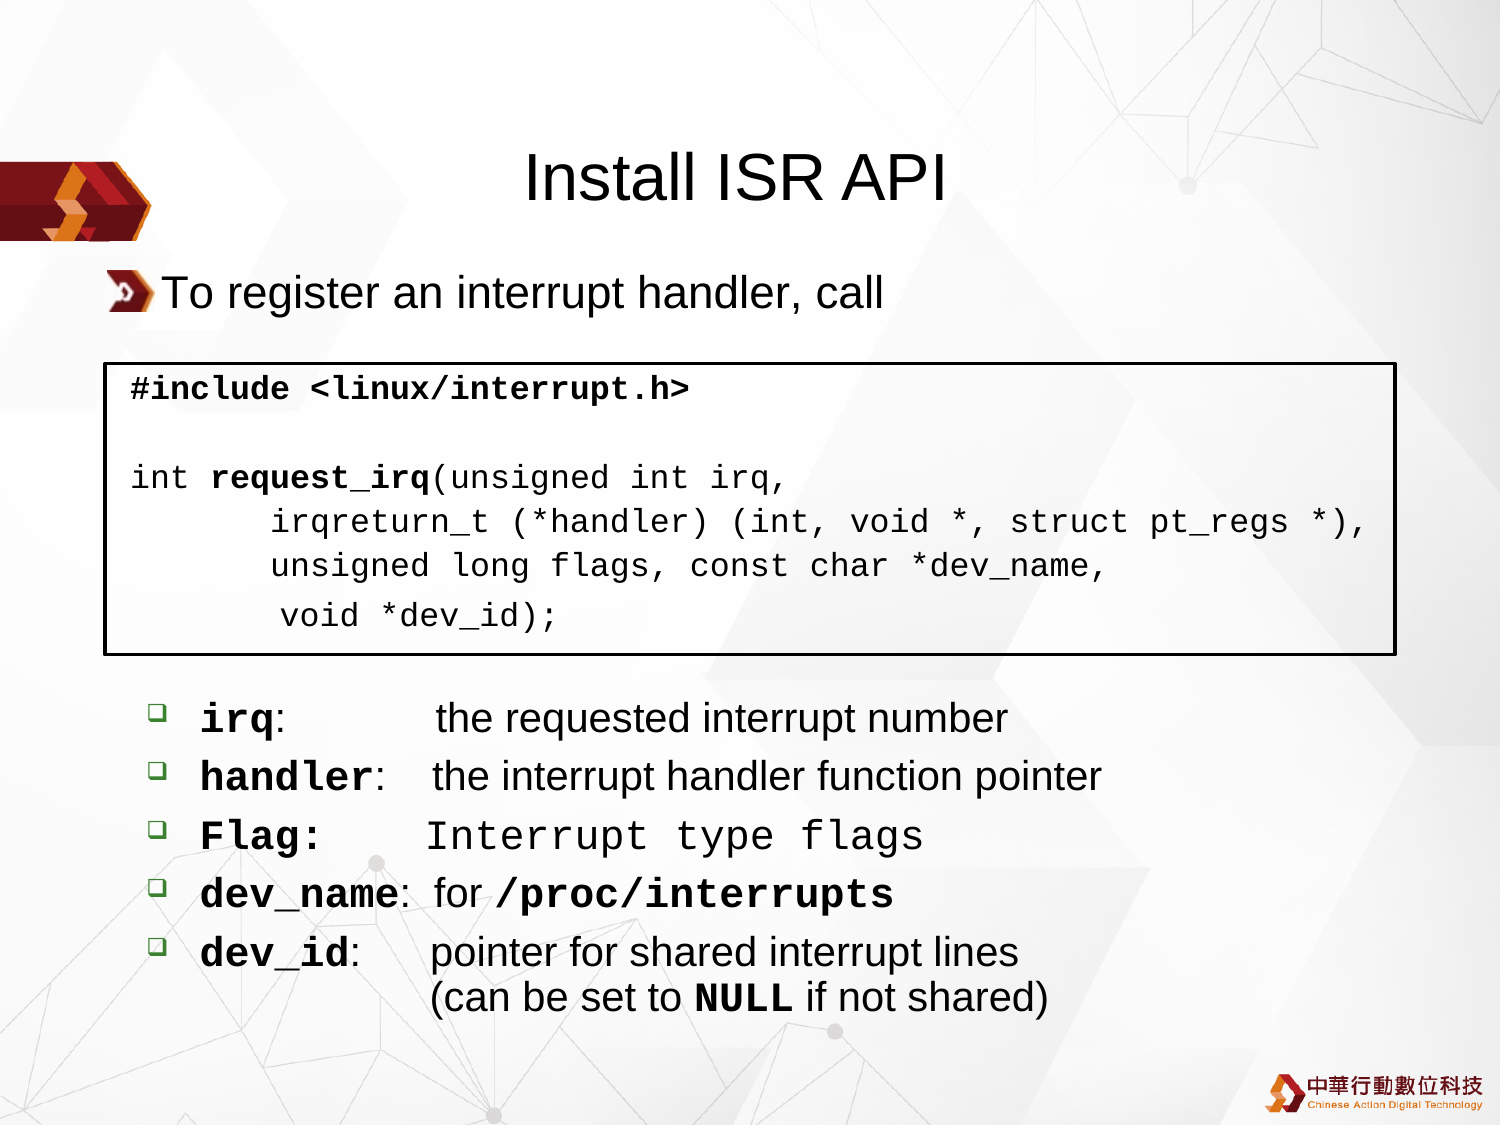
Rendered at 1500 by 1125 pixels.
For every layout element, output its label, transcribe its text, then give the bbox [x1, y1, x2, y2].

title Install ISR API [106, 101, 1366, 254]
text_box To register an interrupt handler, call #include <linux/interrupt.h> int request_irq(unsigned int irq, irqreturn_t (*handler) (int, void *, struct pt_regs *), unsigned long flags, const char *dev_name, void *dev_id); irq: the requested interrupt number handler: the interrupt handler function pointer Flag: Interrupt type flags dev_name: for /proc/interrupts dev_id: pointer for shared interrupt lines (can be set to NULL if not shared) [75, 261, 1426, 1006]
picture [0, 0, 1500, 1125]
